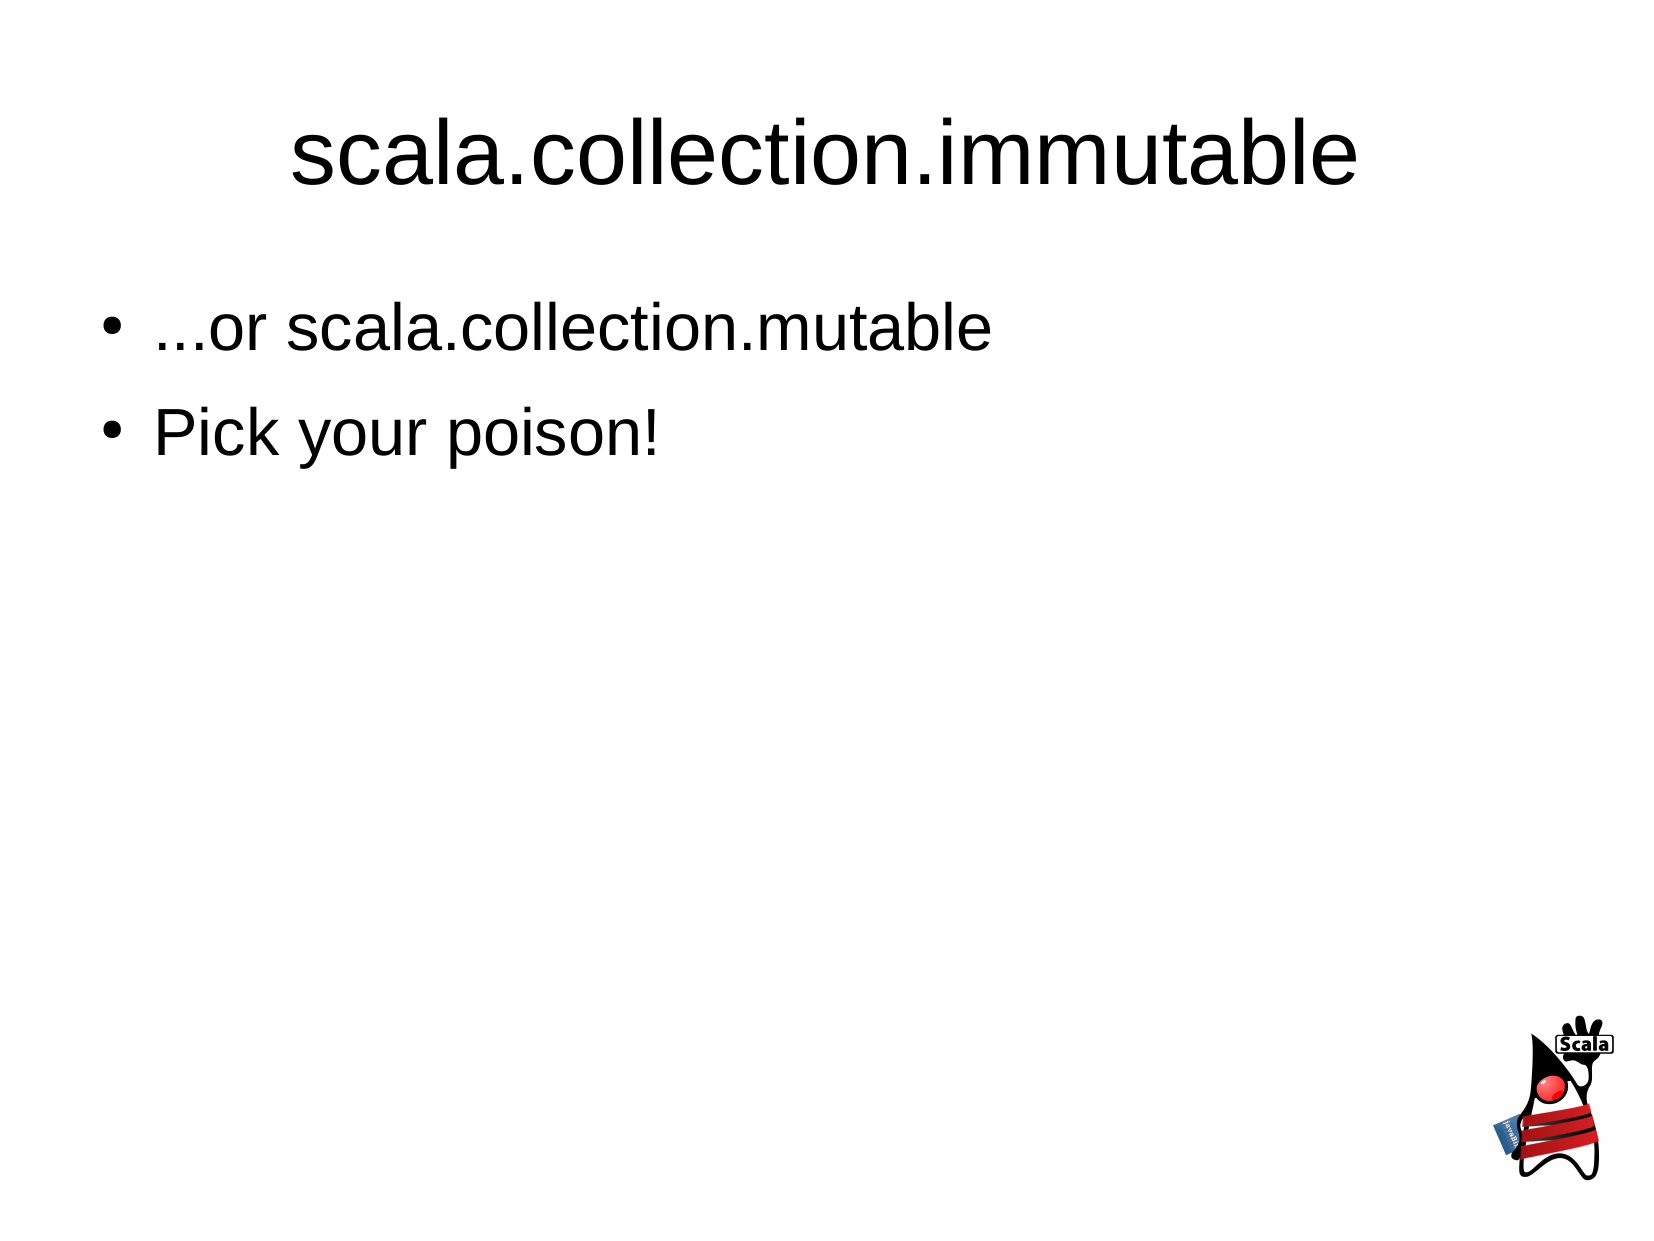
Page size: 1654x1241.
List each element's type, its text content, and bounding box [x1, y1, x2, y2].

list ...or scala.collection.mutable Pick your poison! [82, 290, 1571, 1109]
picture [1462, 969, 1654, 1241]
title scala.collection.immutable [82, 56, 1571, 250]
